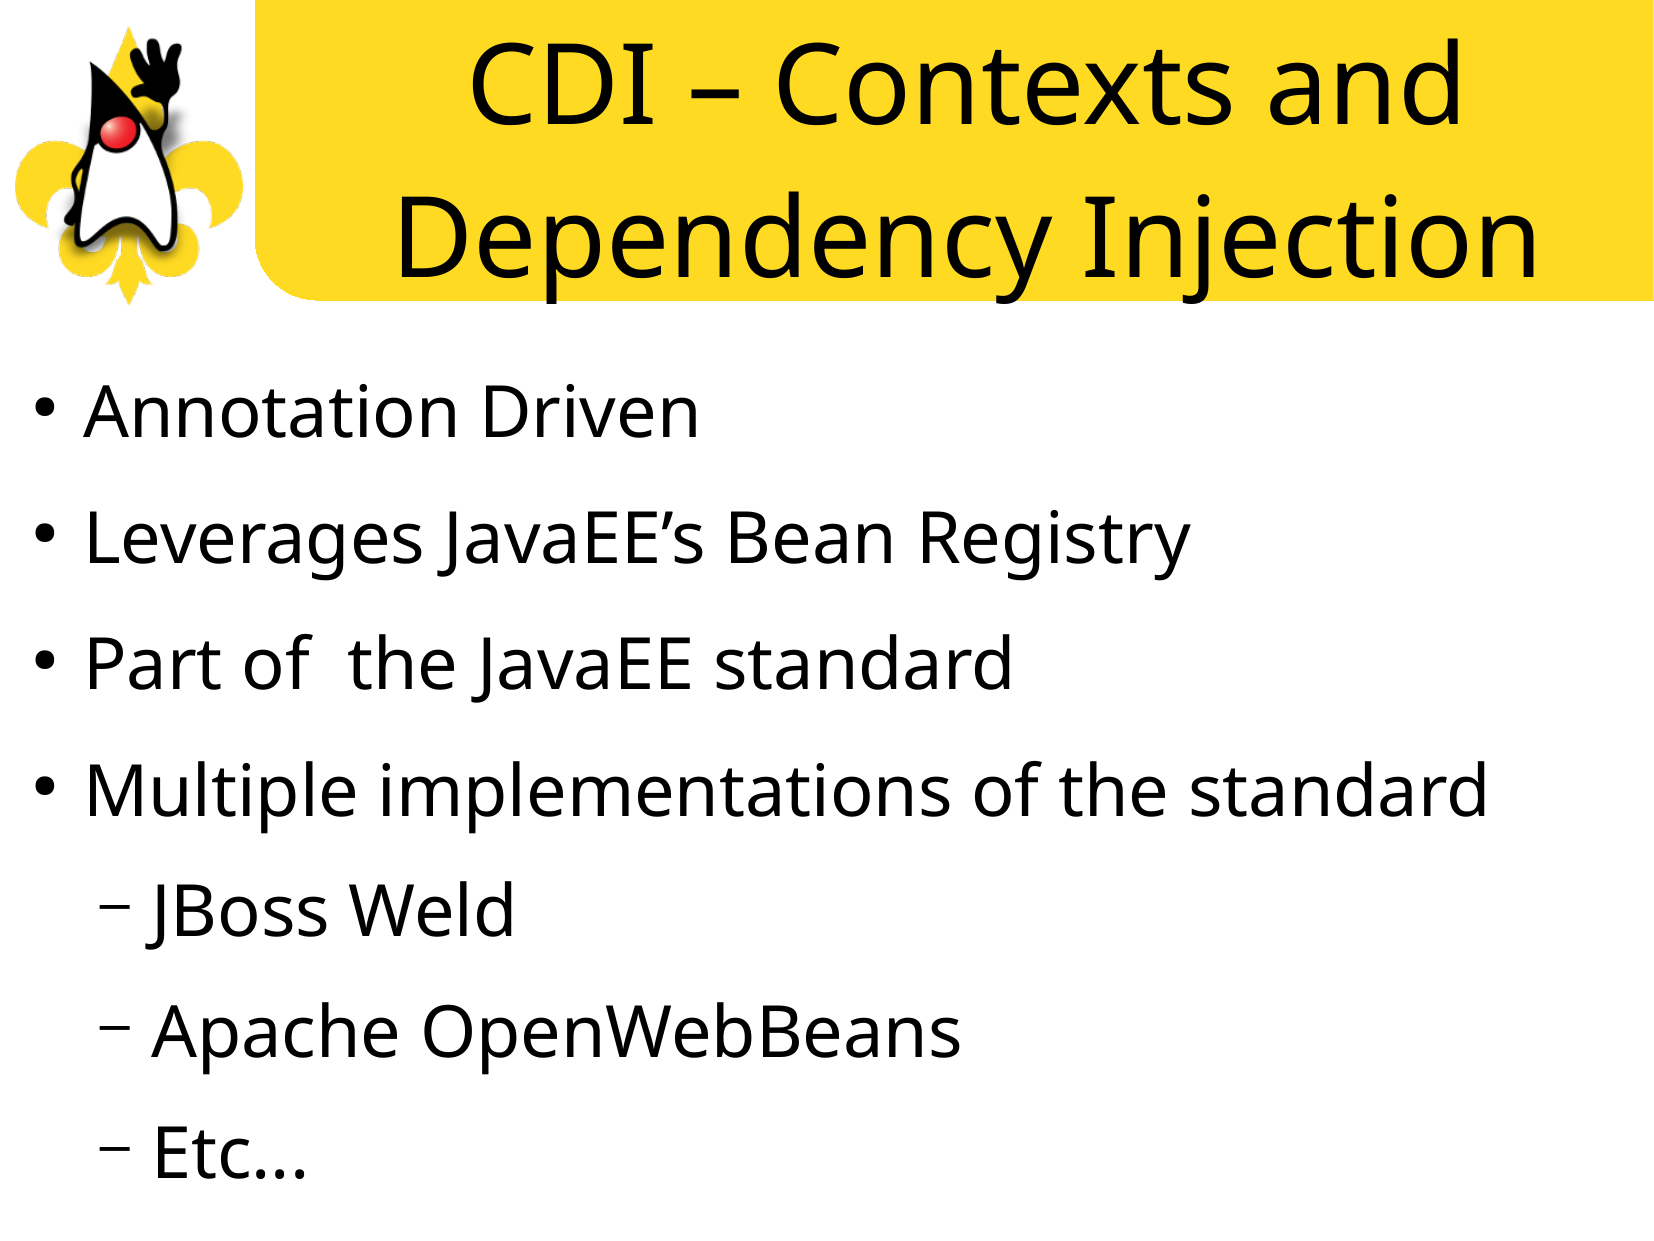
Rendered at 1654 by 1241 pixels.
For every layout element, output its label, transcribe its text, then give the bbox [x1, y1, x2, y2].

title CDI – Contexts and Dependency Injection [300, 15, 1636, 301]
picture [15, 26, 243, 306]
list Annotation Driven Leverages JavaEE’s Bean Registry Part of the JavaEE standard Multiple implementations of the standard JBoss Weld Apache OpenWebBeans Etc... [15, 360, 1636, 1201]
